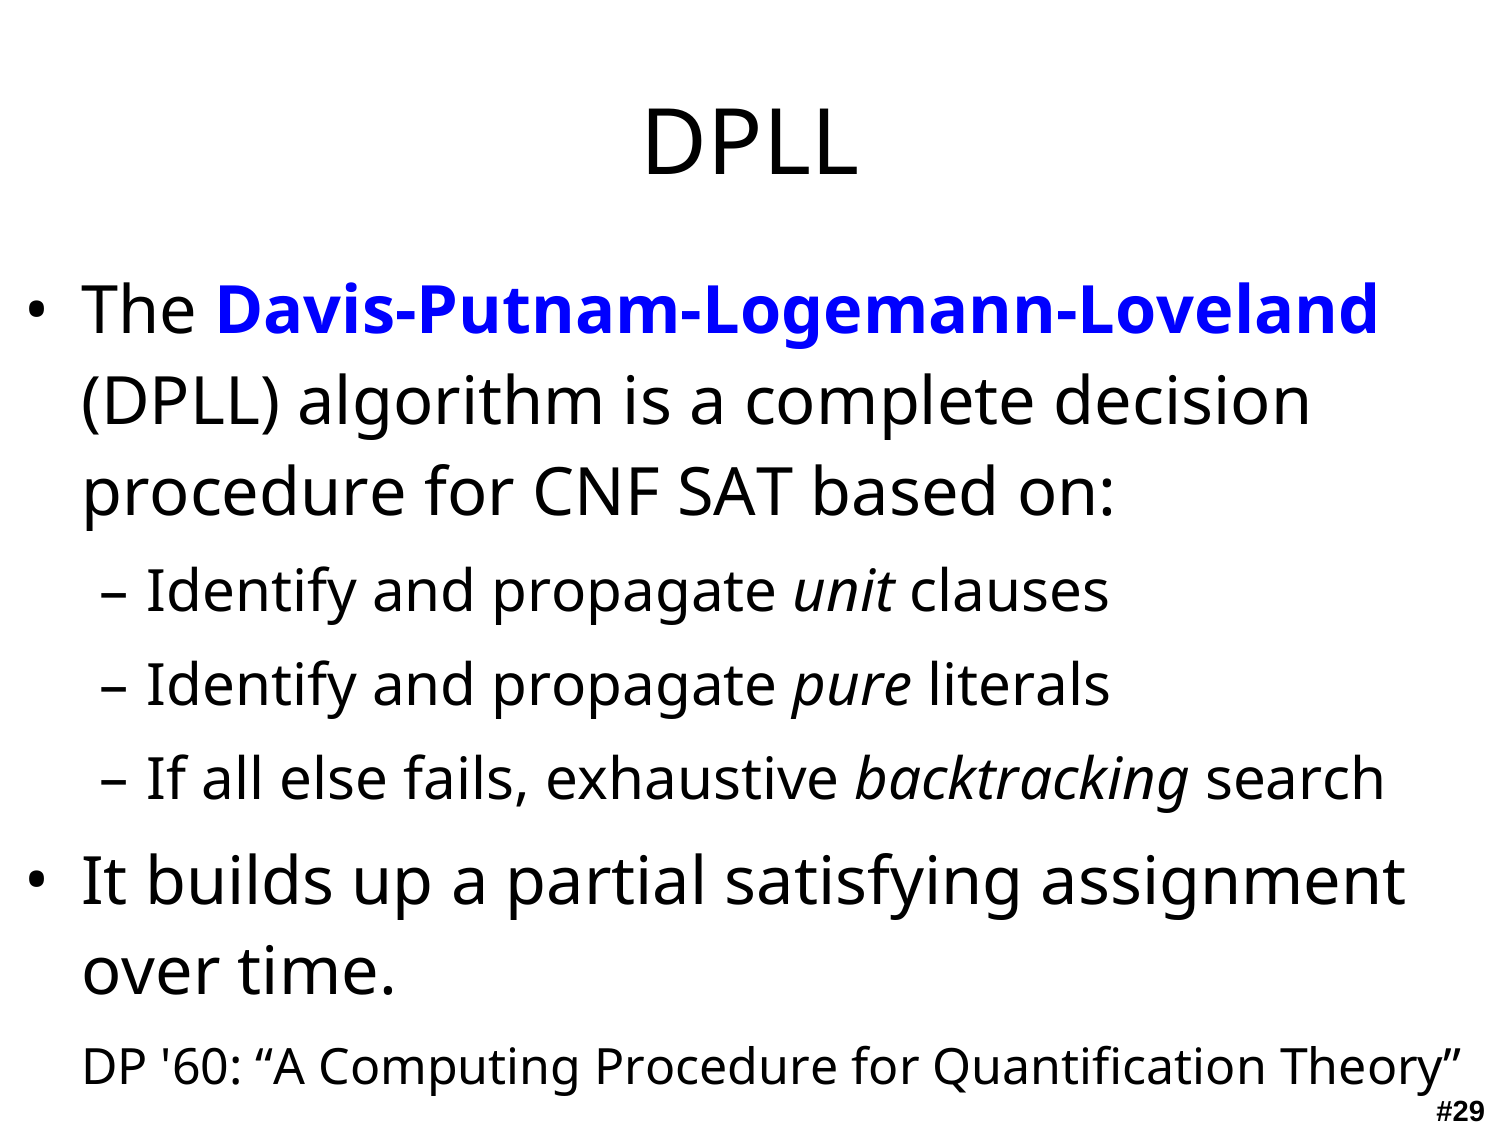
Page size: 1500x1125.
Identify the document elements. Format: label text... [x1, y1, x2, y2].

title DPLL [24, 45, 1476, 233]
list The Davis-Putnam-Logemann-Loveland (DPLL) algorithm is a complete decision procedure for CNF SAT based on: Identify and propagate unit clauses Identify and propagate pure literals If all else fails, exhaustive backtracking search It builds up a partial satisfying assignment over time. DP '60: “A Computing Procedure for Quantification Theory” DLL '62: “A Machine Program for Theorem Proving” [24, 262, 1476, 1101]
